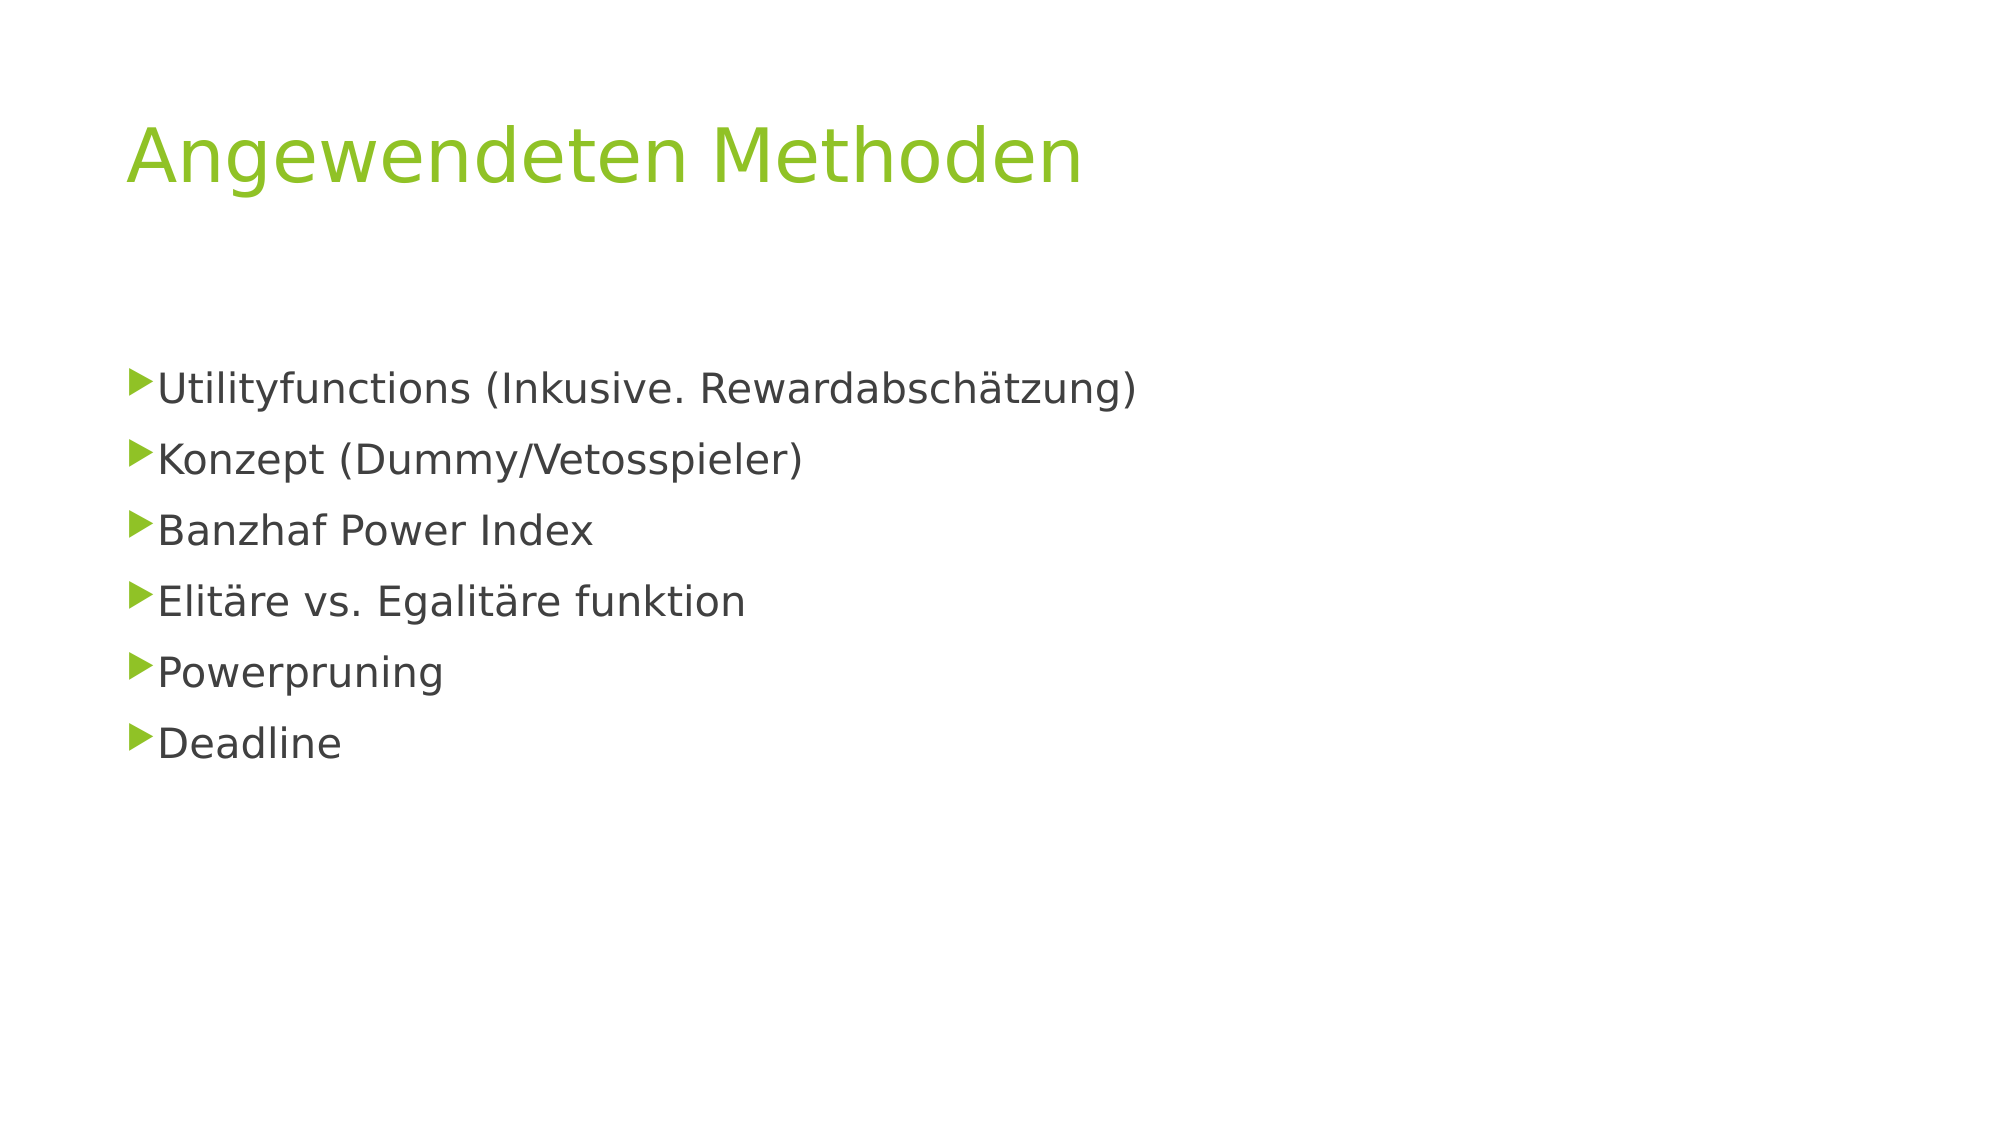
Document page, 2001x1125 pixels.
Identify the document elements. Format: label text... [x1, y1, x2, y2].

title Angewendeten Methoden [111, 99, 1522, 317]
list Utilityfunctions (Inkusive. Rewardabschätzung) Konzept (Dummy/Vetosspieler) Banzhaf Power Index Elitäre vs. Egalitäre funktion Powerpruning Deadline [111, 354, 1522, 992]
